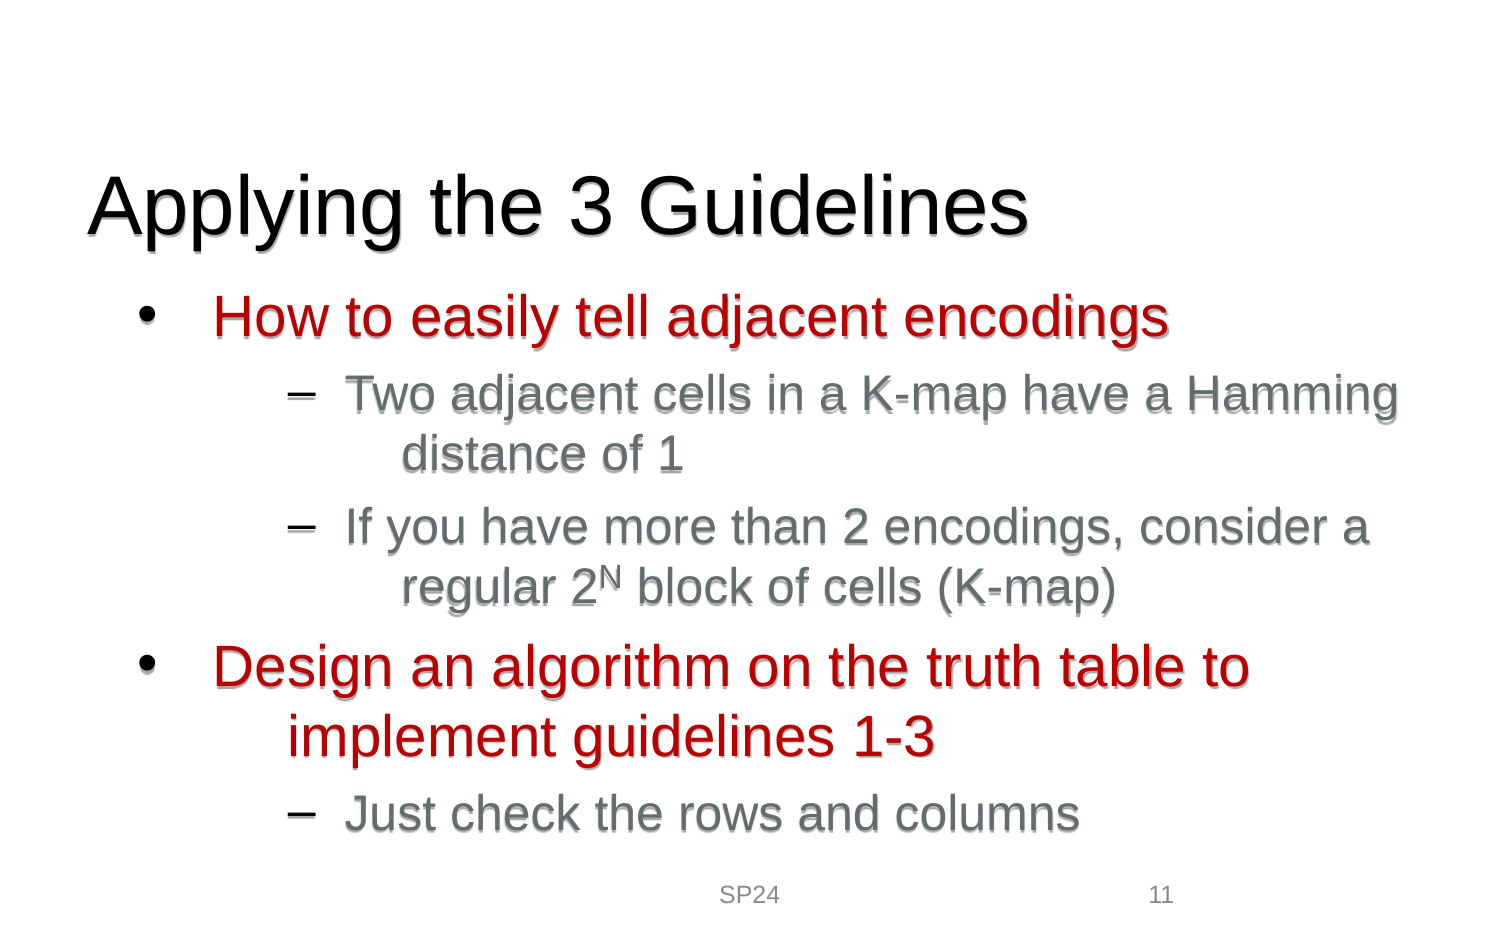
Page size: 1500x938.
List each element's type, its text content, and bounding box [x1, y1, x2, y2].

title Applying the 3 Guidelines [72, 143, 1434, 251]
list How to easily tell adjacent encodings Two adjacent cells in a K-map have a Hamming distance of 1 If you have more than 2 encodings, consider a regular 2N block of cells (K-map) Design an algorithm on the truth table to implement guidelines 1-3 Just check the rows and columns [122, 270, 1434, 849]
slide_number <number> [1133, 868, 1471, 919]
footer SP24 [496, 868, 1004, 919]
